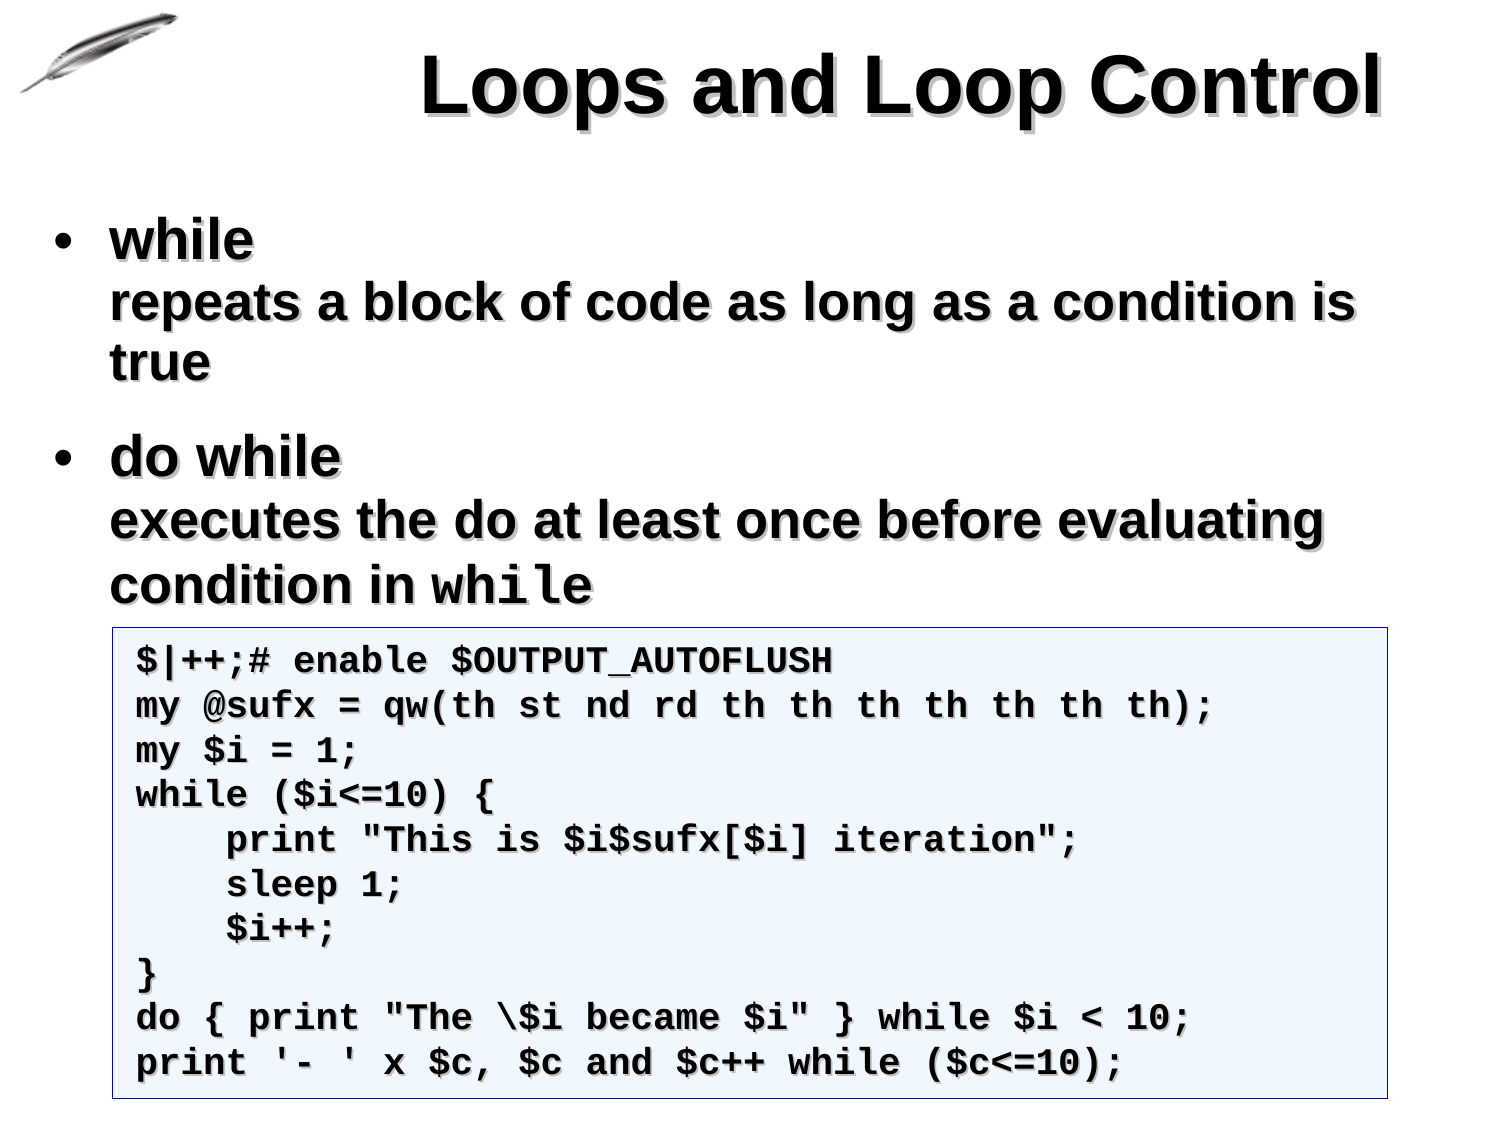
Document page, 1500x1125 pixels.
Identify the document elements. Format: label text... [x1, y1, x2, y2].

list while repeats a block of code as long as a condition is true do while executes the do at least once before evaluating condition in while [53, 207, 1447, 1084]
picture [16, 11, 184, 95]
text_box $|++;# enable $OUTPUT_AUTOFLUSH my @sufx = qw(th st nd rd th th th th th th th); my $i = 1; while ($i<=10) { print "This is $i$sufx[$i] iteration"; sleep 1; $i++; } do { print "The \$i became $i" } while $i < 10; print '- ' x $c, $c and $c++ while ($c<=10); [111, 627, 1388, 1098]
title Loops and Loop Control [419, 0, 1459, 179]
